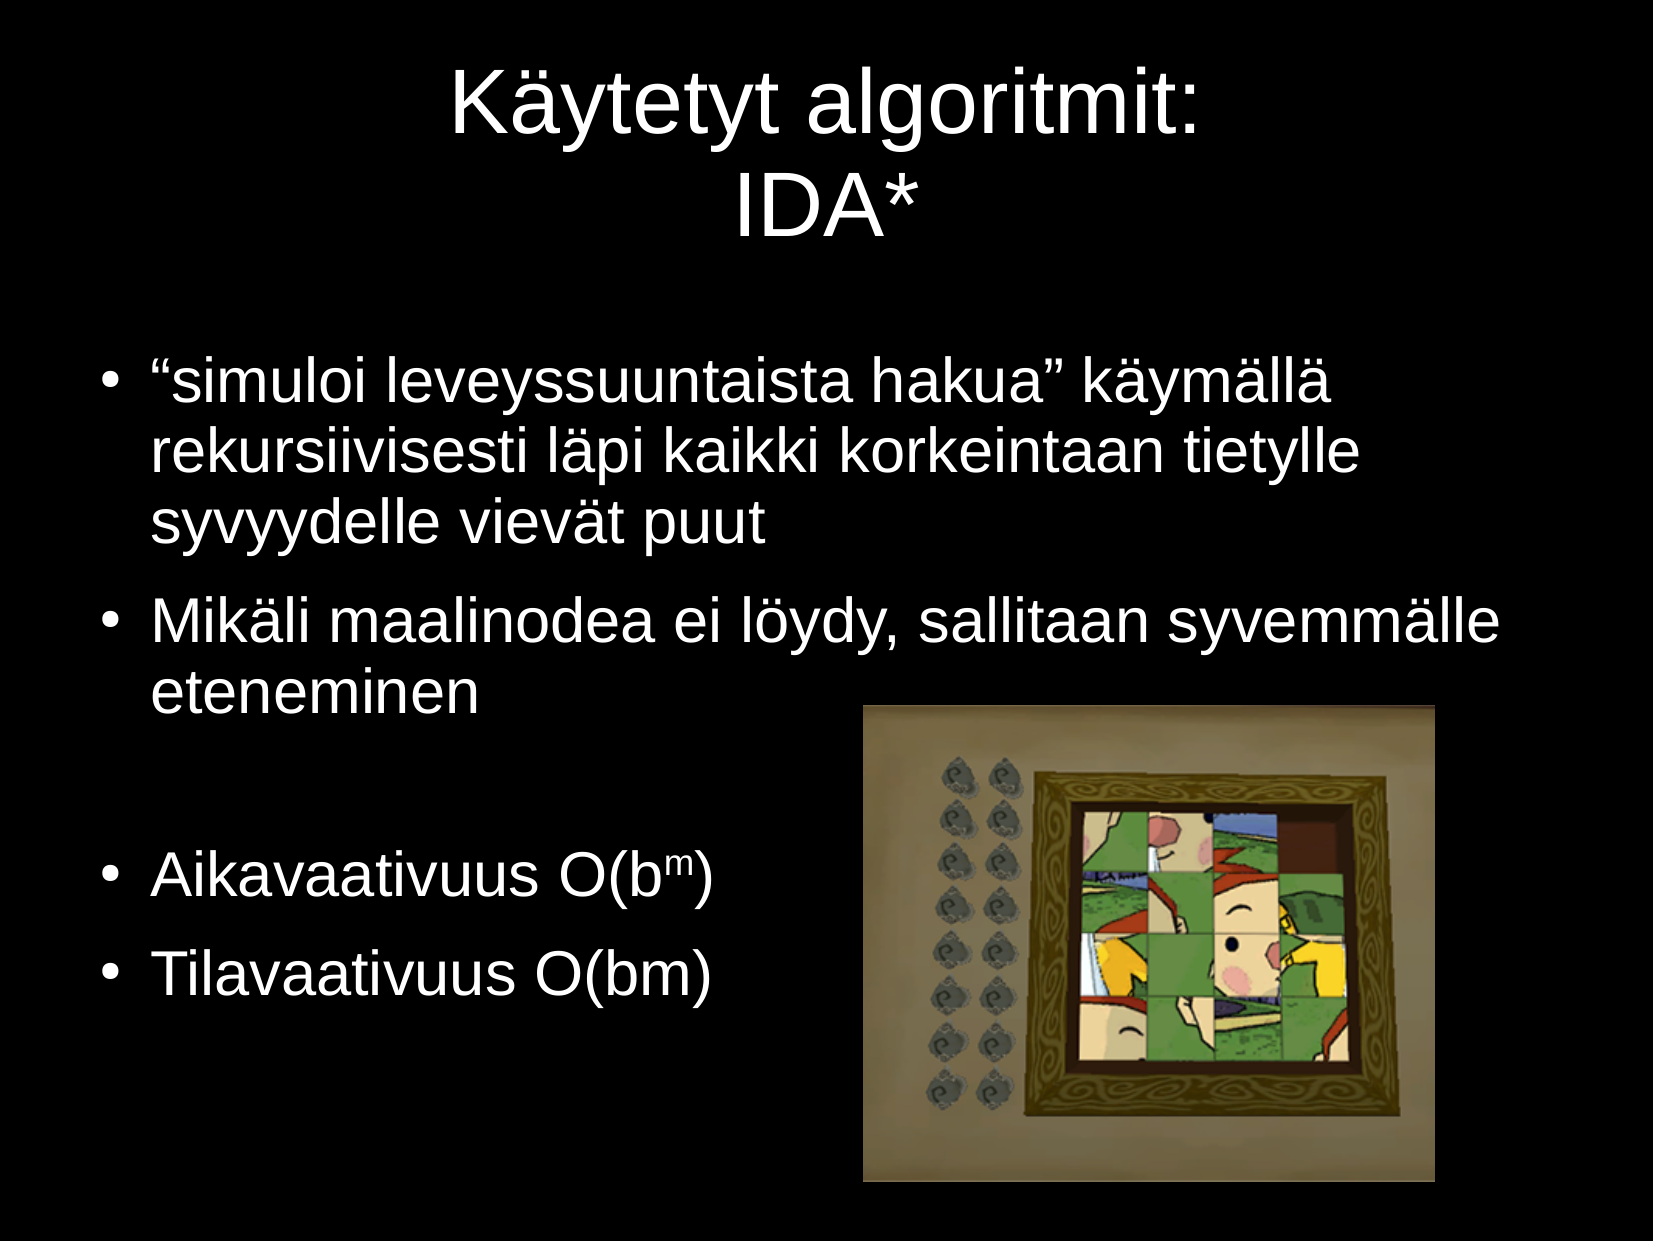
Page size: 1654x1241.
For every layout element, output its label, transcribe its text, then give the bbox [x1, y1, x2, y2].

list “simuloi leveyssuuntaista hakua” käymällä rekursiivisesti läpi kaikki korkeintaan tietylle syvyydelle vievät puut Mikäli maalinodea ei löydy, sallitaan syvemmälle eteneminen Aikavaativuus O(bm) Tilavaativuus O(bm) [82, 345, 1571, 1010]
title Käytetyt algoritmit: IDA* [82, 49, 1571, 257]
picture [863, 705, 1435, 1182]
